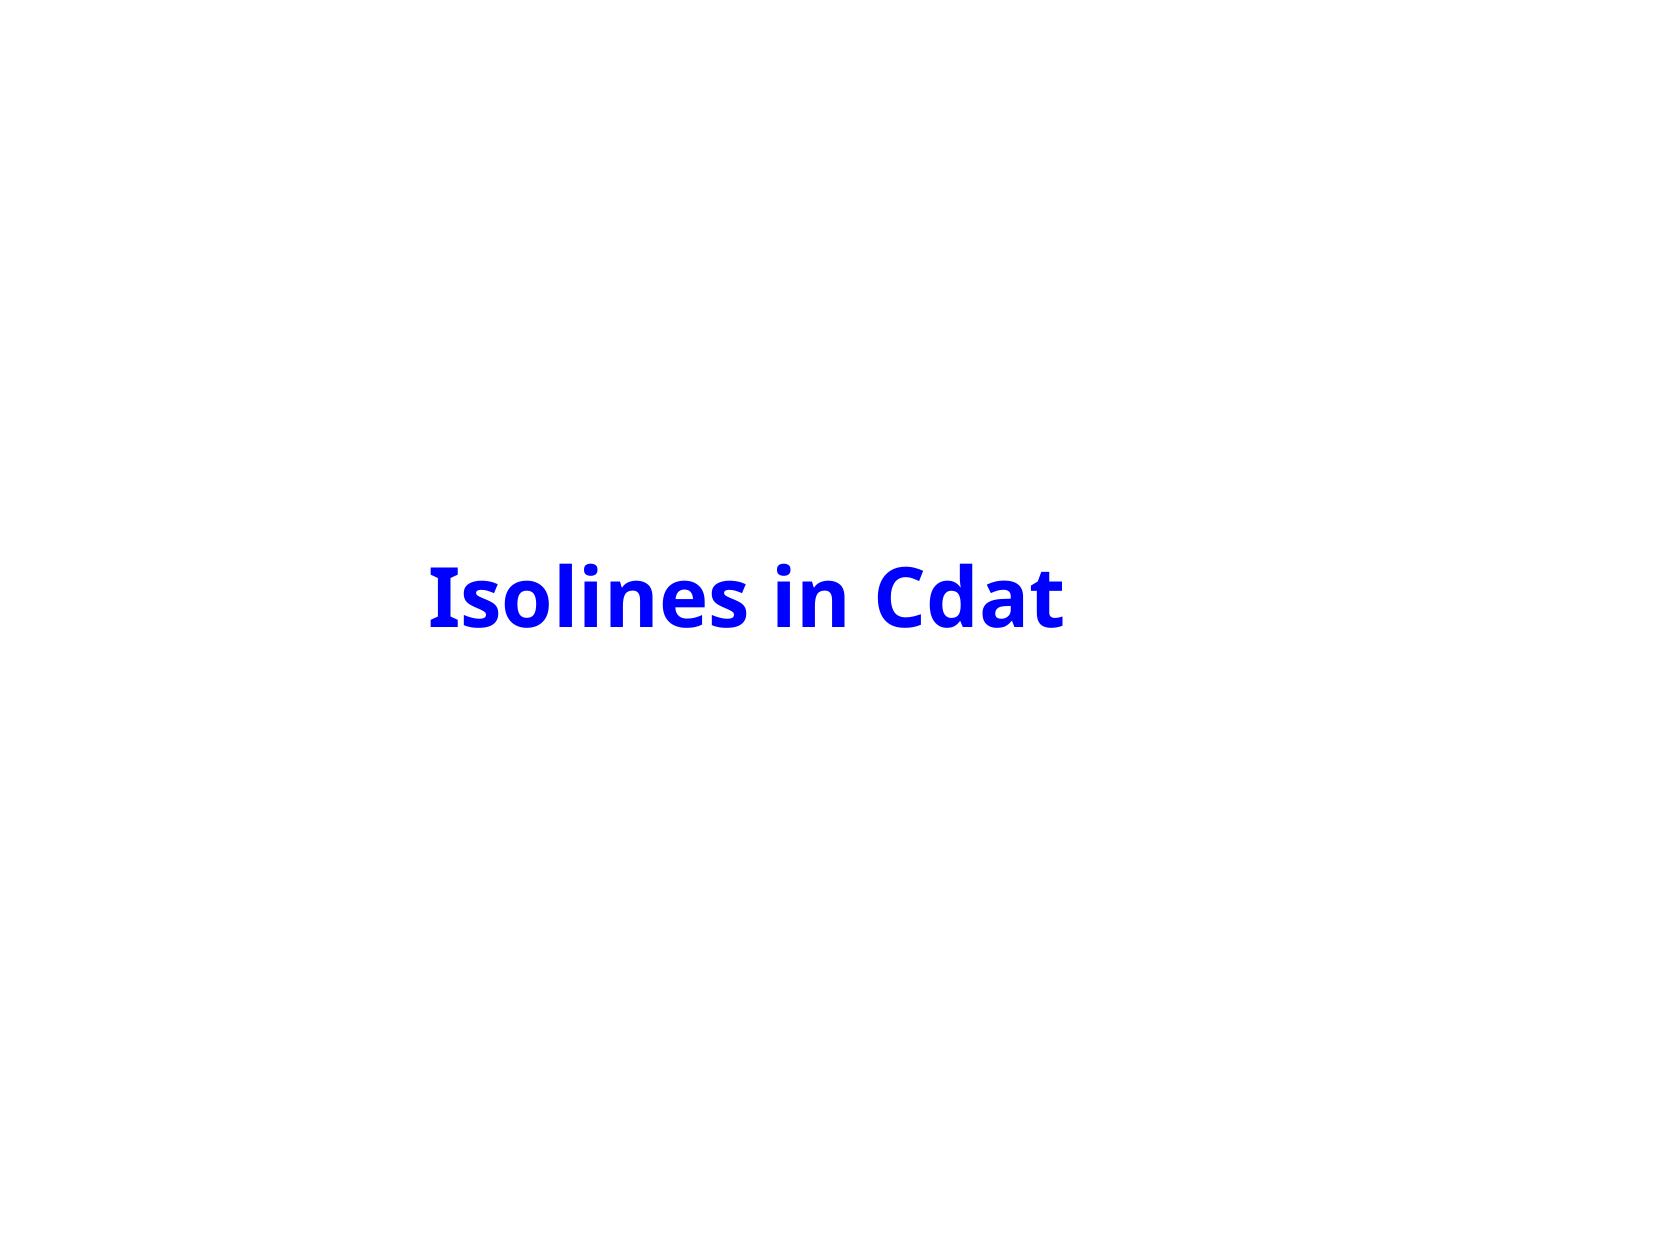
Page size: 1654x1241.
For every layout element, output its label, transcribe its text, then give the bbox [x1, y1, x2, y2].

text_box Isolines in Cdat [413, 531, 1152, 662]
